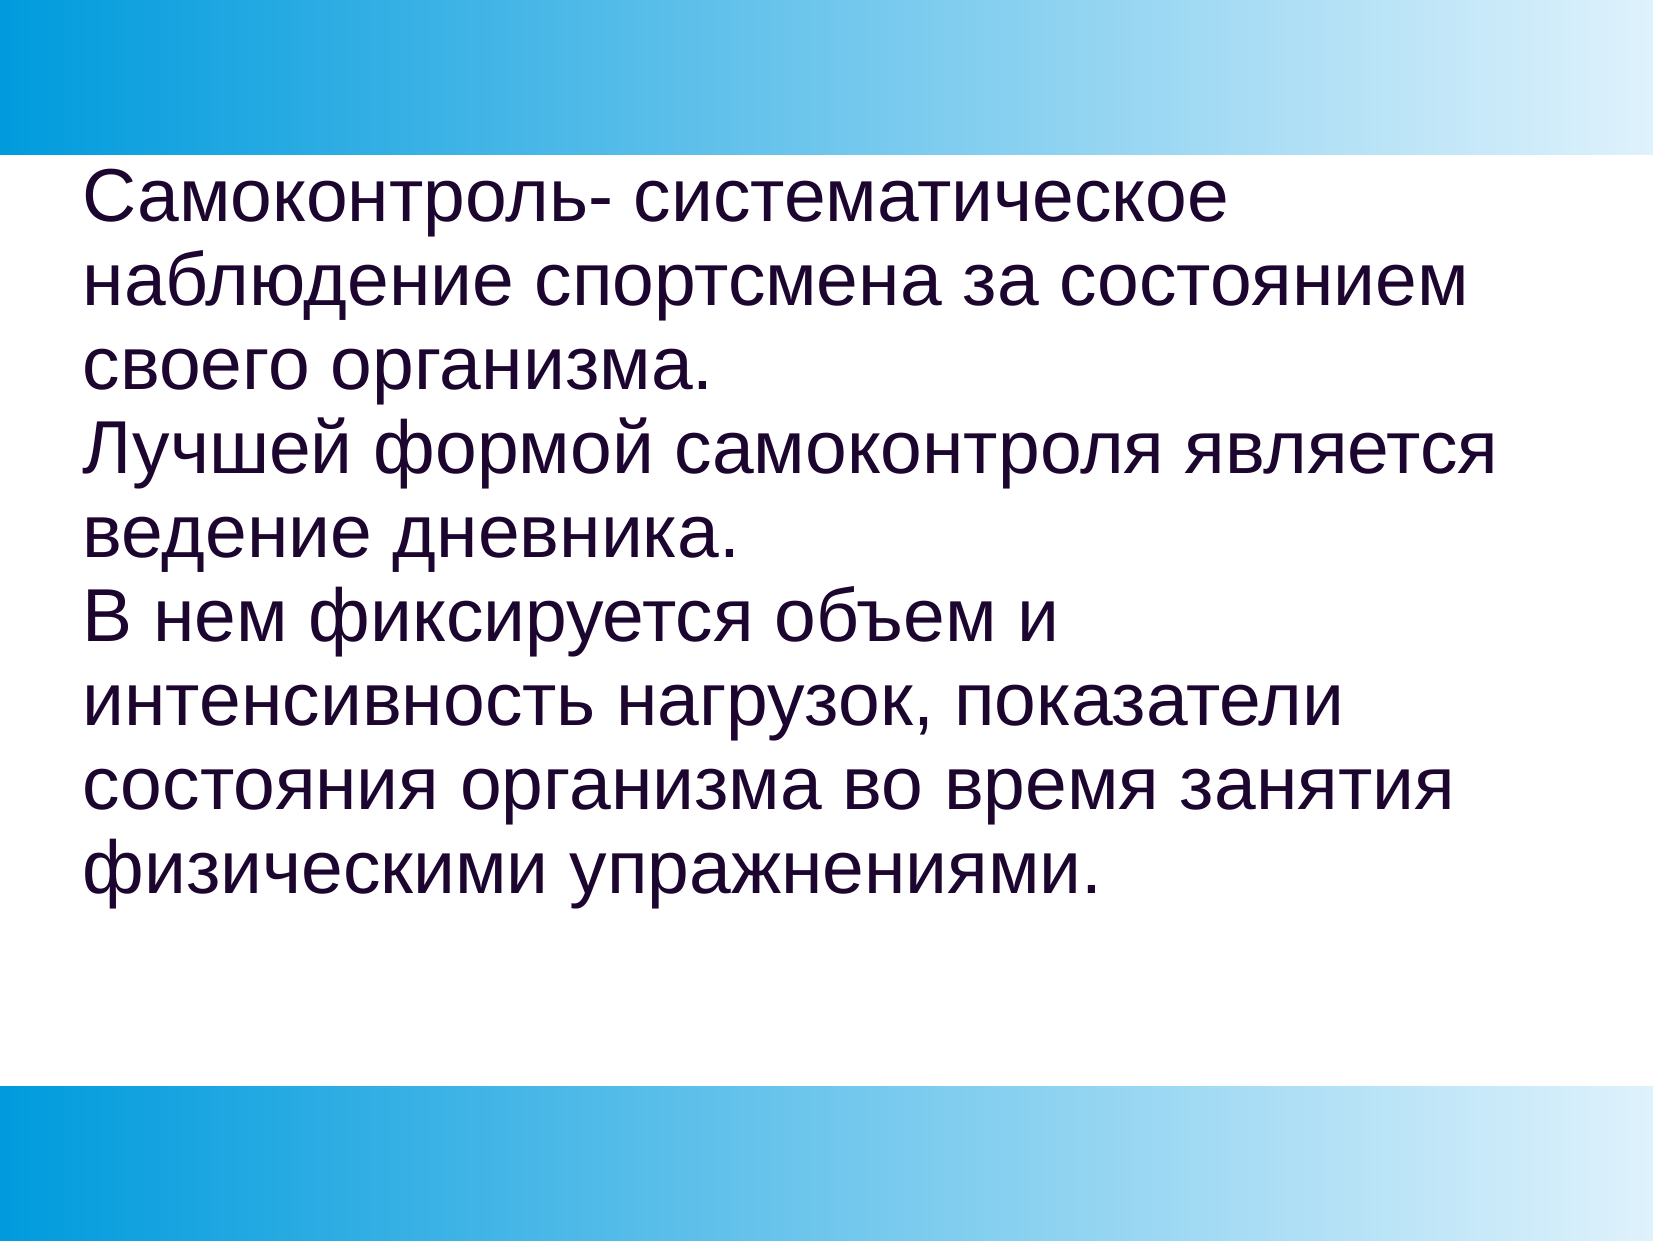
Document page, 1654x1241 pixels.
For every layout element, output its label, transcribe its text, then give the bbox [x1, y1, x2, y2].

title Самоконтроль- систематическое наблюдение спортсмена за состоянием своего организма. Лучшей формой самоконтроля является ведение дневника. В нем фиксируется объем и интенсивность нагрузок, показатели состояния организма во время занятия физическими упражнениями. [82, 153, 1571, 910]
